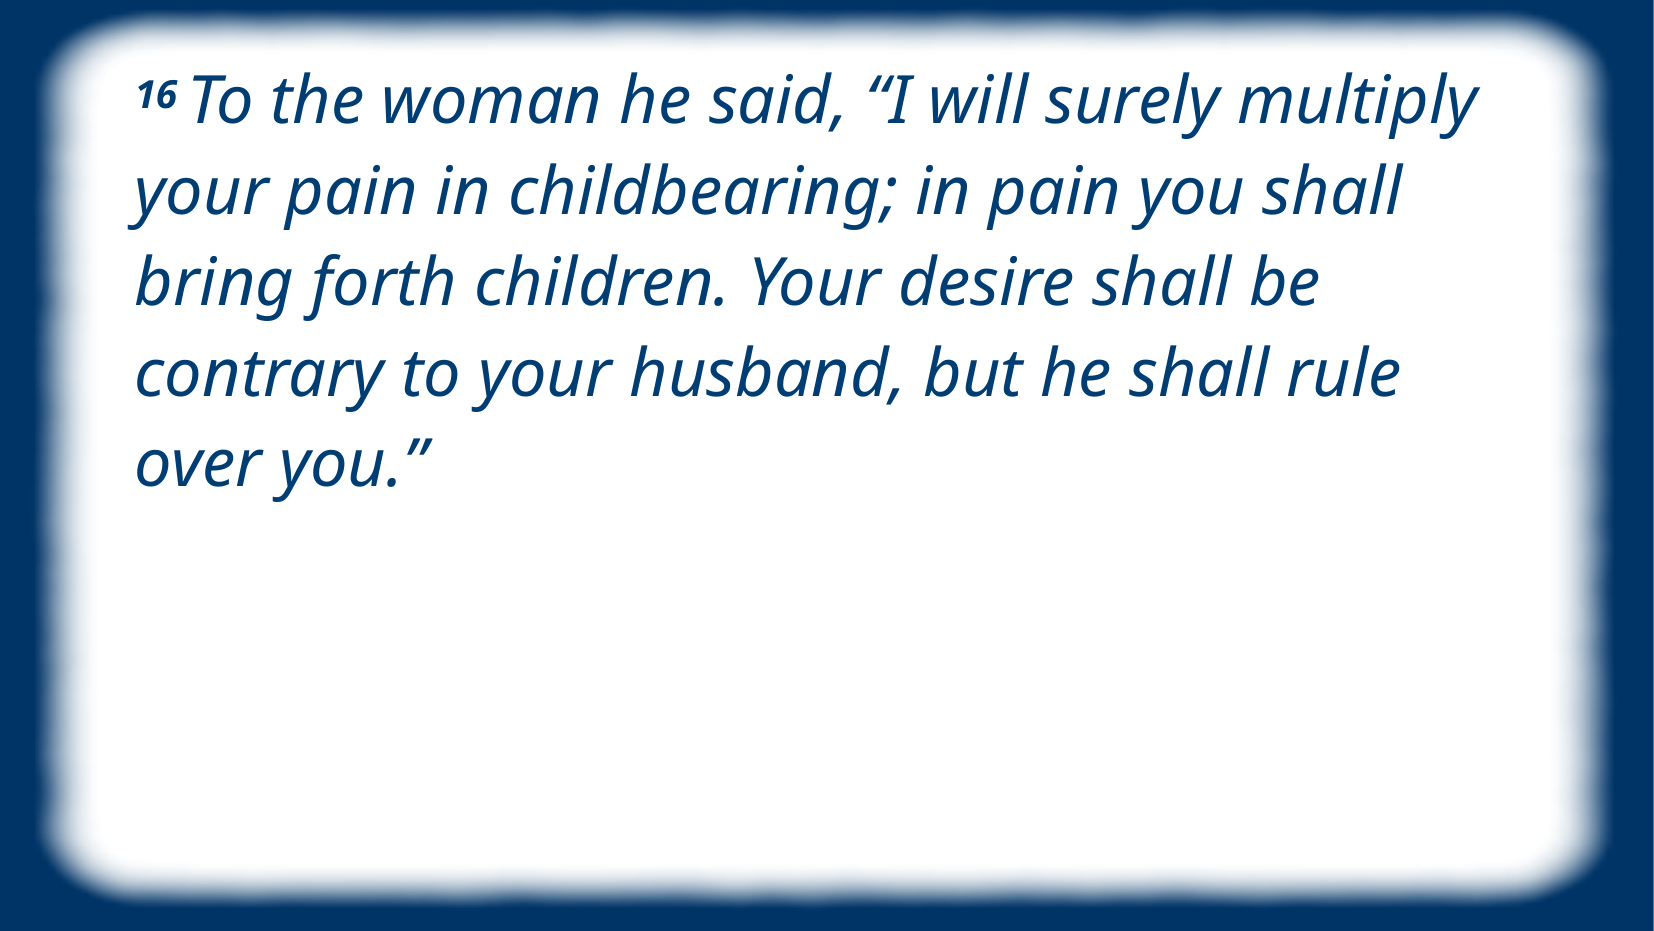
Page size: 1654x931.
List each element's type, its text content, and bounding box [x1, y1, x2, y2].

text_box 16 To the woman he said, “I will surely multiply your pain in childbearing; in pain you shall bring forth children. Your desire shall be contrary to your husband, but he shall rule over you.” [120, 45, 1546, 511]
picture [0, 0, 1654, 931]
